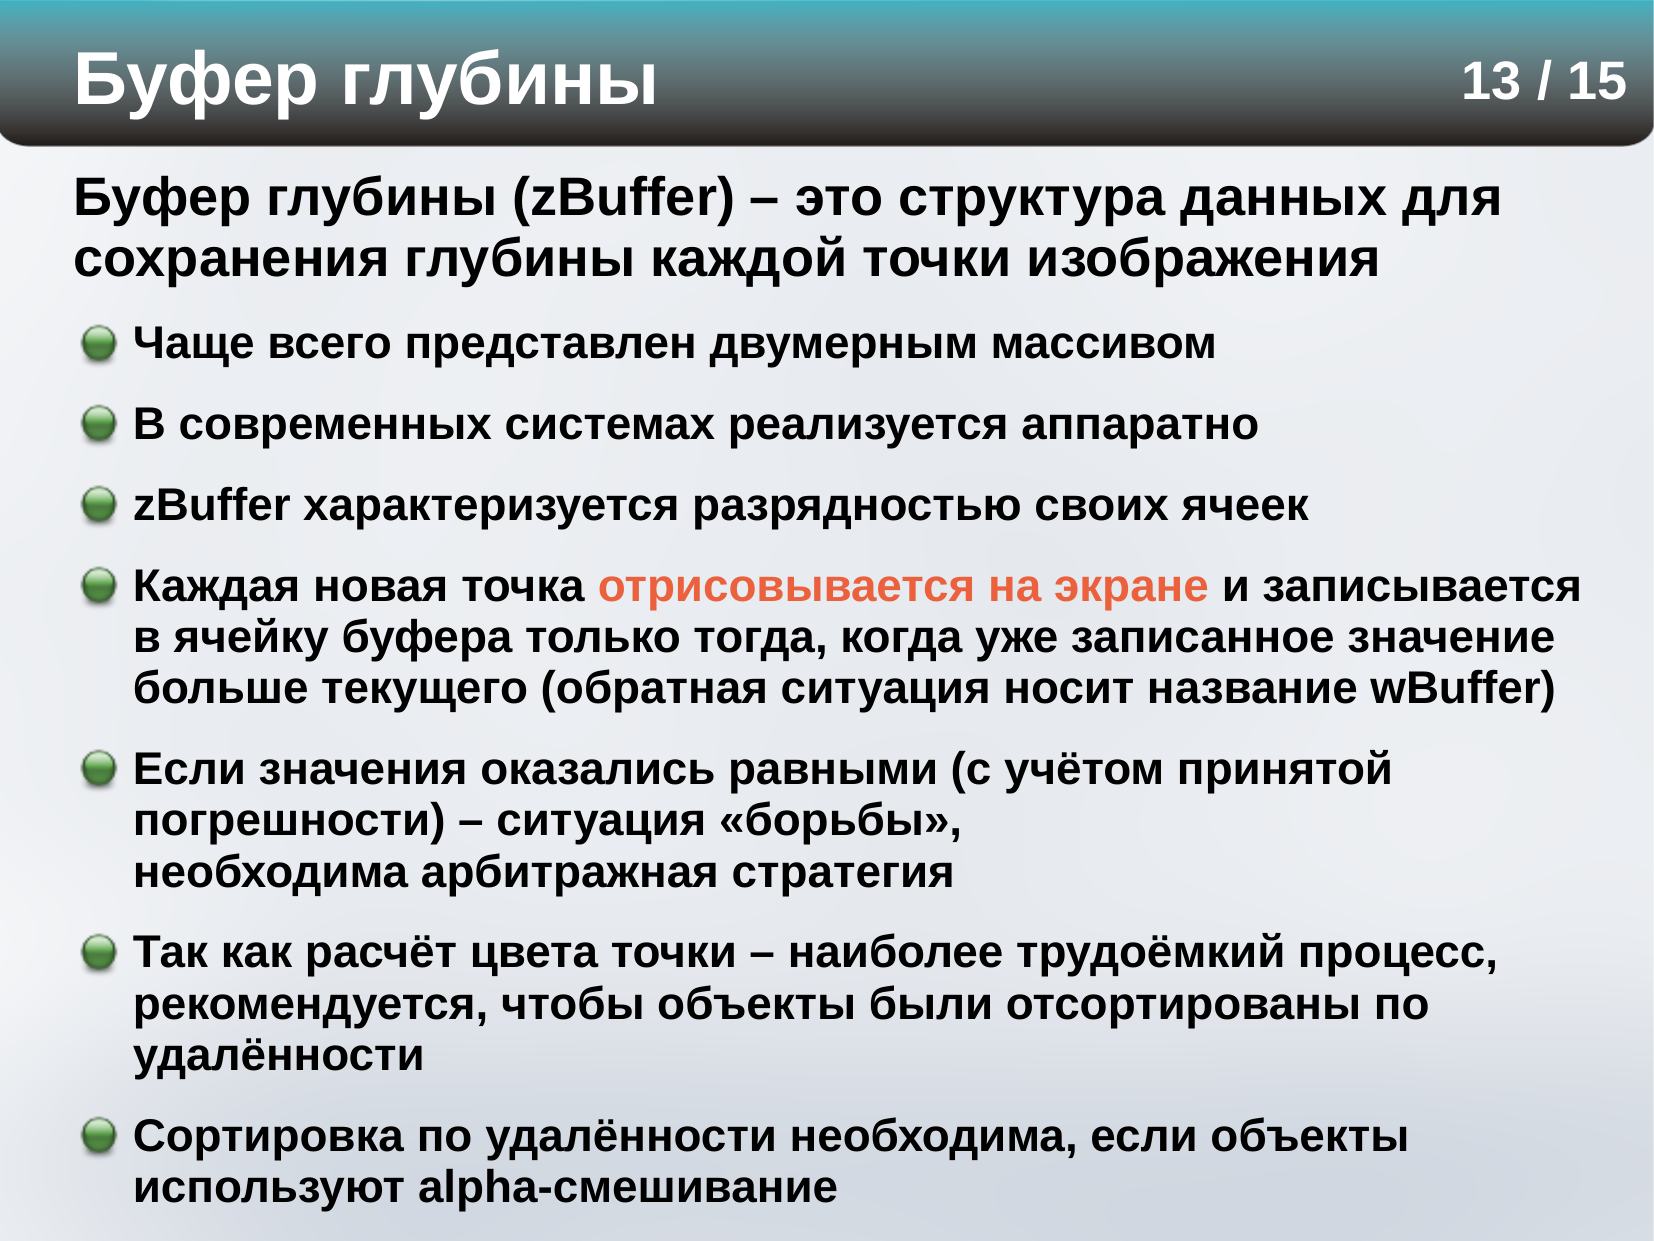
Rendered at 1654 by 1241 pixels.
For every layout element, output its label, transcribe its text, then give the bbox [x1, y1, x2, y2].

text_box <номер> / 15 [1446, 42, 1654, 179]
text_box Буфер глубины (zBuffer) – это структура данных для сохранения глубины каждой точки изображения Чаще всего представлен двумерным массивом В современных системах реализуется аппаратно zBuffer характеризуется разрядностью своих ячеек Каждая новая точка отрисовывается на экране и записывается в ячейку буфера только тогда, когда уже записанное значение больше текущего (обратная ситуация носит название wBuffer) Если значения оказались равными (с учётом принятой погрешности) – ситуация «борьбы», необходима арбитражная стратегия Так как расчёт цвета точки – наиболее трудоёмкий процесс, рекомендуется, чтобы объекты были отсортированы по удалённости Сортировка по удалённости необходима, если объекты используют alpha-смешивание [59, 159, 1625, 1220]
picture [0, 0, 1654, 1241]
text_box Буфер глубины [59, 29, 1418, 129]
